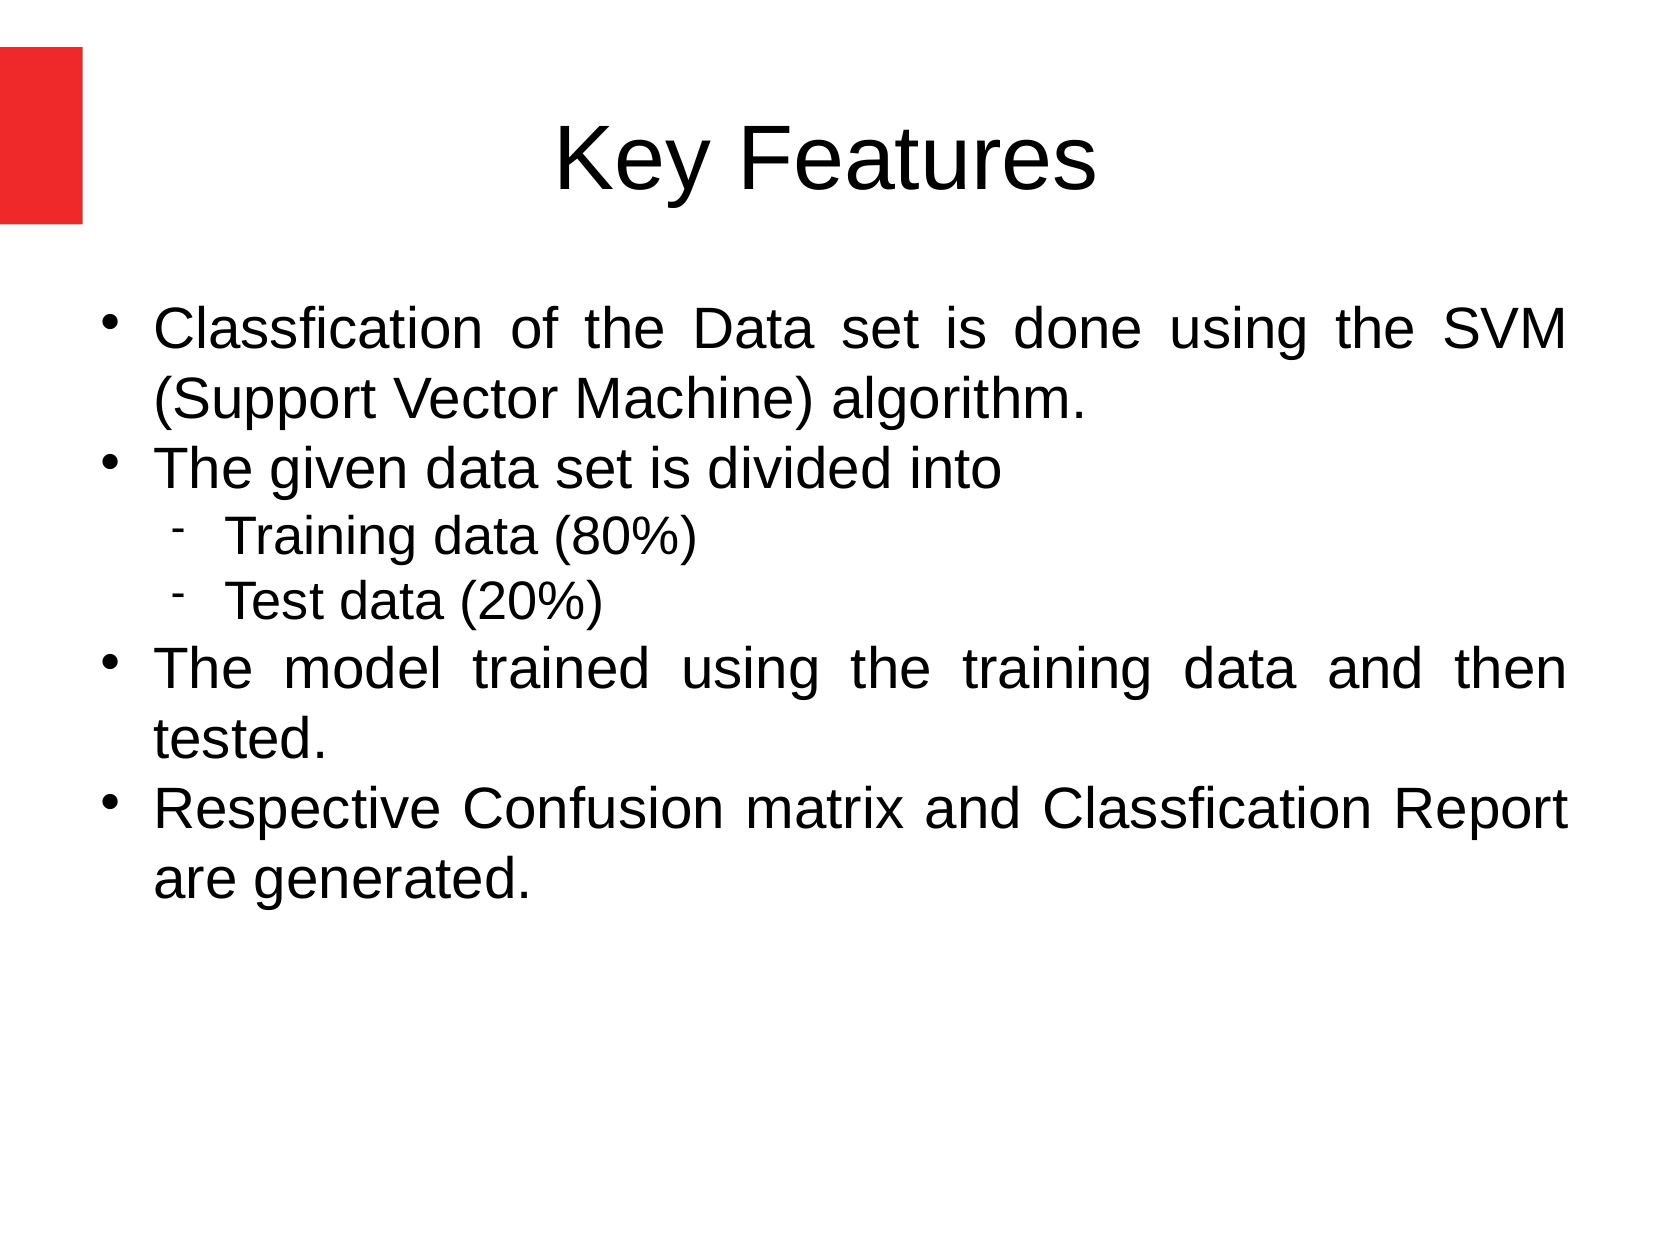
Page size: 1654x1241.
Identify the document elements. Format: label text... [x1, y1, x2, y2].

text_box Key Features [82, 49, 1571, 257]
text_box Classfication of the Data set is done using the SVM (Support Vector Machine) algorithm. The given data set is divided into Training data (80%) Test data (20%) The model trained using the training data and then tested. Respective Confusion matrix and Classfication Report are generated. [82, 290, 1571, 1010]
